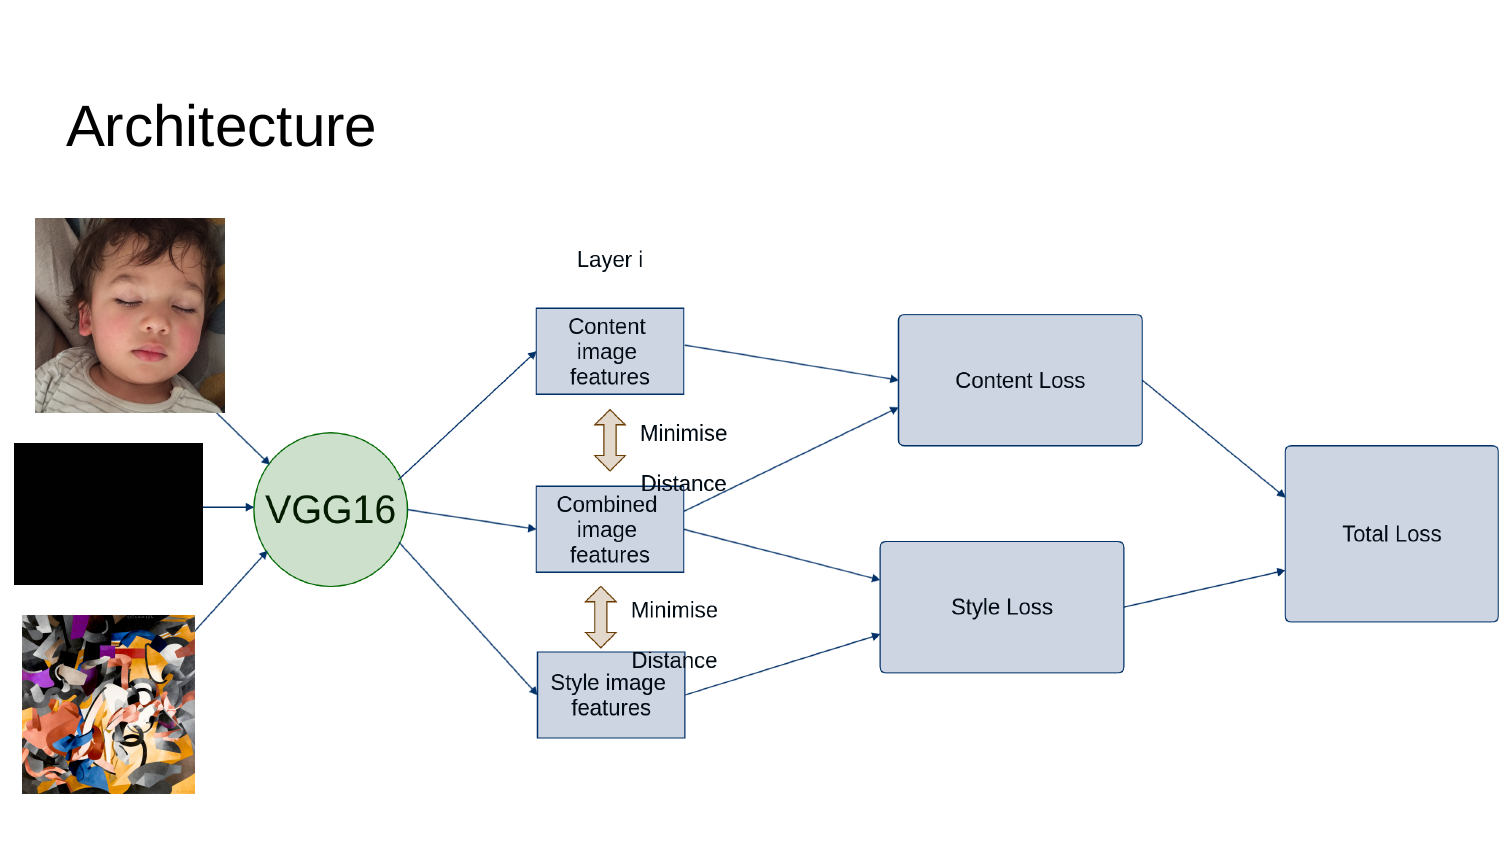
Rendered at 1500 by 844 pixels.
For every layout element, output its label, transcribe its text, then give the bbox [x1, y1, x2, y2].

picture [9, 189, 1500, 794]
title Architecture [51, 72, 1449, 167]
